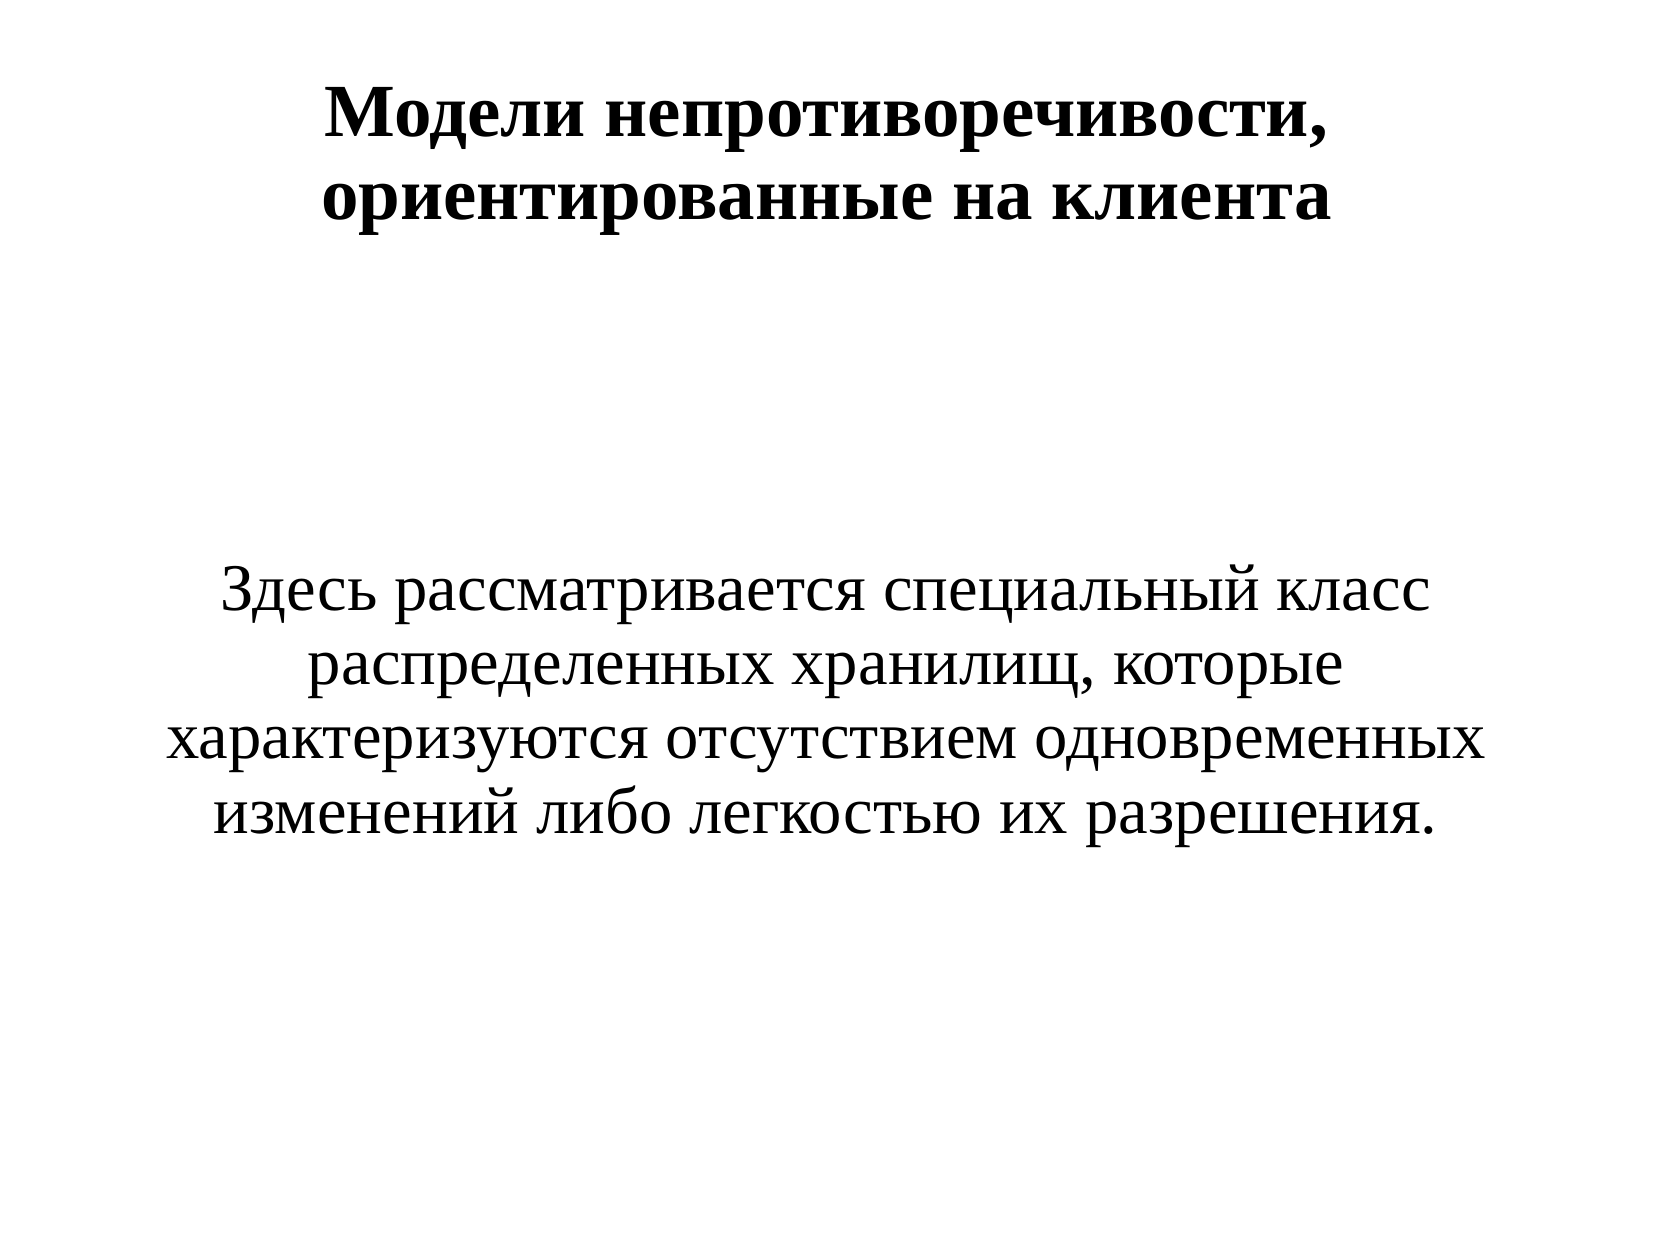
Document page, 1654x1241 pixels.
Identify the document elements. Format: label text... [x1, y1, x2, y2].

title Модели непротиворечивости, ориентированные на клиента [82, 49, 1571, 257]
subtitle Здесь рассматривается специальный класс распределенных хранилищ, которые характеризуются отсутствием одновременных изменений либо легкостью их разрешения. [82, 297, 1571, 1102]
